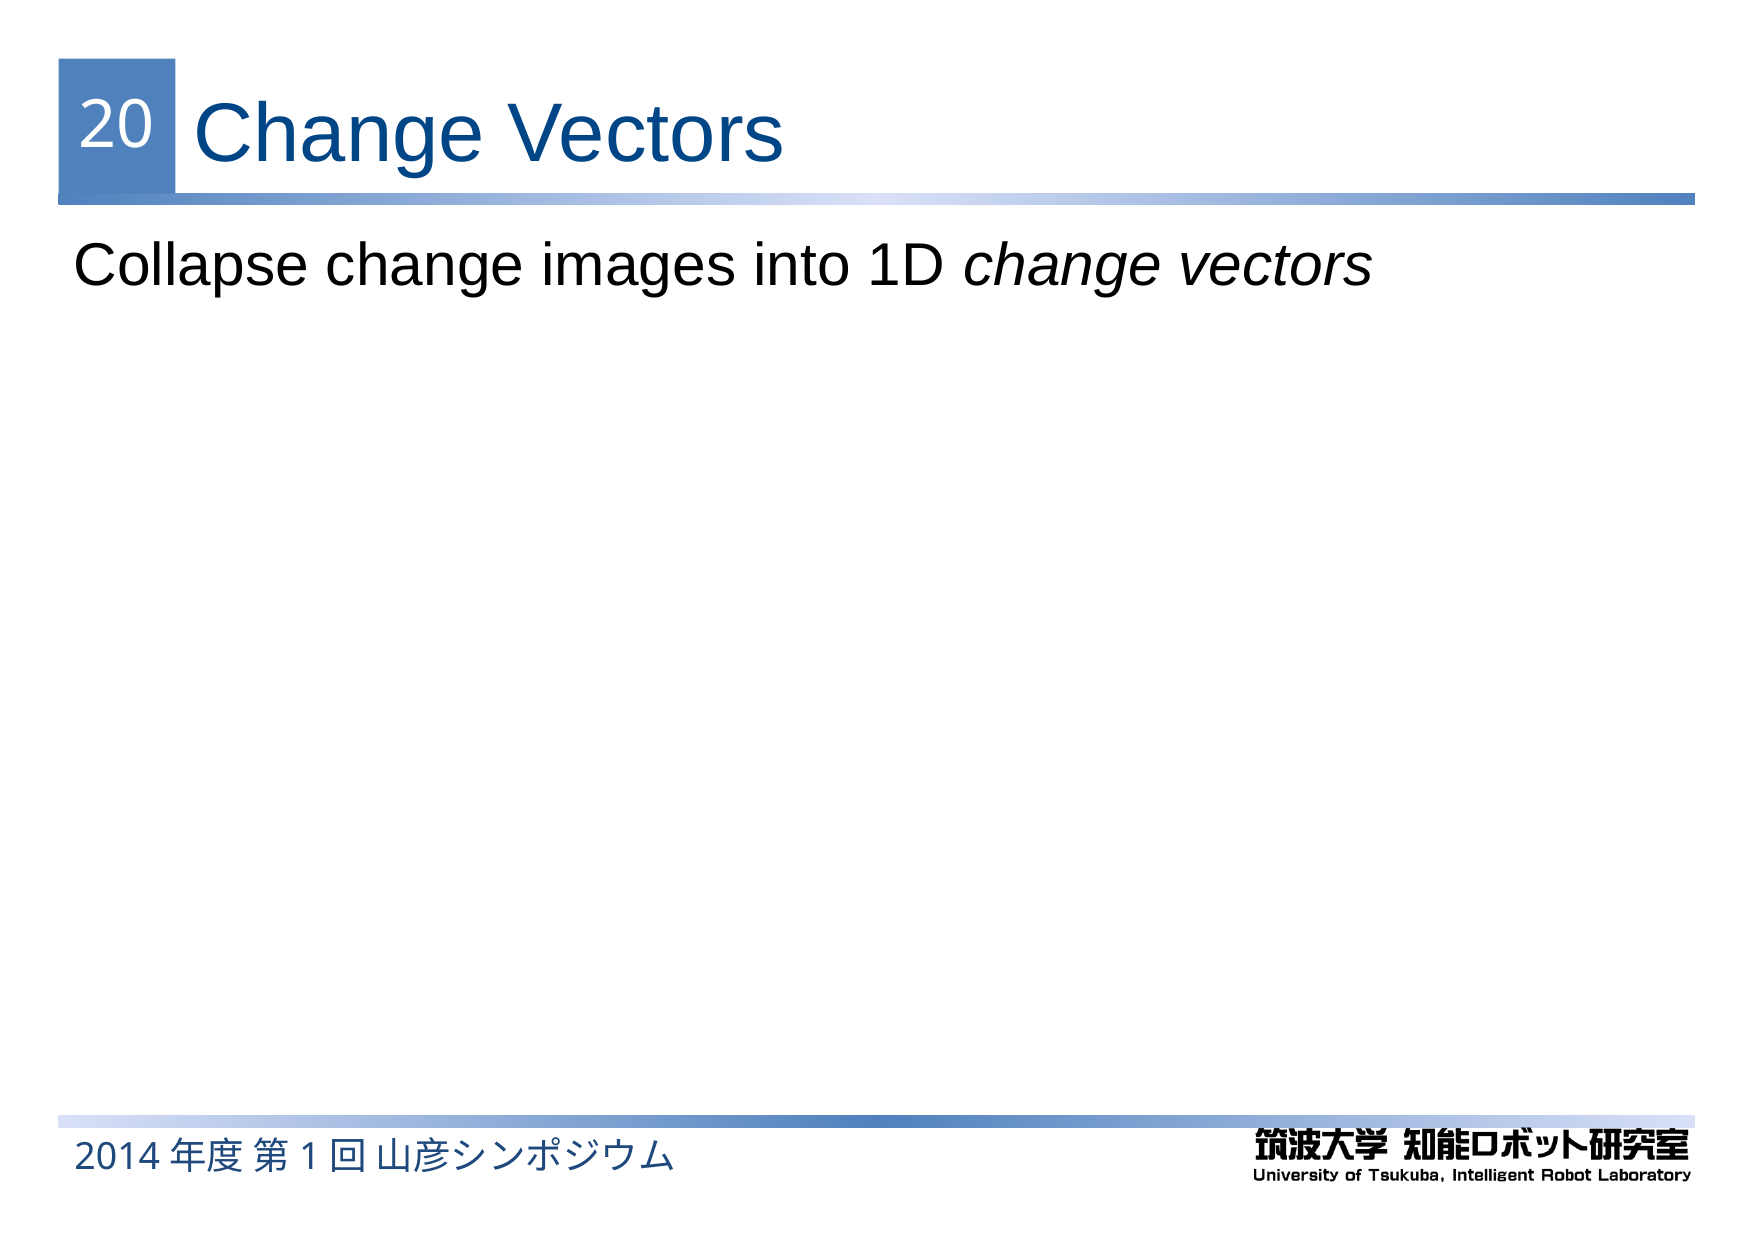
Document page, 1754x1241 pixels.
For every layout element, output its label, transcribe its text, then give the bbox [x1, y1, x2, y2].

title Change Vectors [193, 61, 1651, 205]
picture [1252, 1127, 1691, 1182]
text_box Collapse change images into 1D change vectors [58, 223, 1696, 307]
